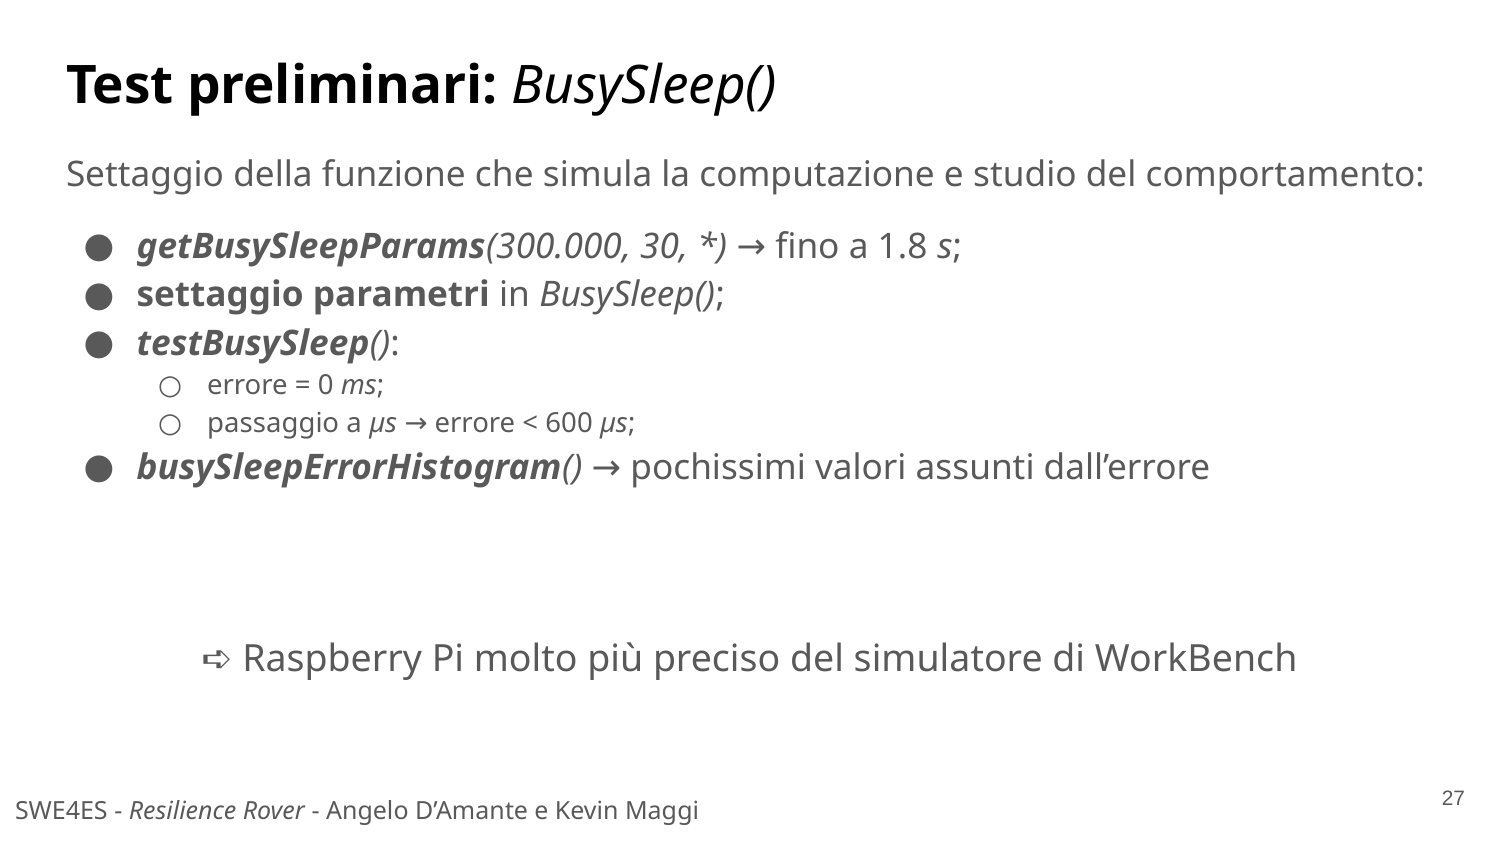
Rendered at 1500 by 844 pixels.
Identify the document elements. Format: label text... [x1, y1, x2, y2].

text_box ➪ Raspberry Pi molto più preciso del simulatore di WorkBench [107, 612, 1393, 695]
title Test preliminari: BusySleep() [51, 35, 1449, 129]
slide_number <number> [1389, 764, 1480, 830]
list Settaggio della funzione che simula la computazione e studio del comportamento: getBusySleepParams(300.000, 30, *) → fino a 1.8 s; settaggio parametri in BusySleep(); testBusySleep(): errore = 0 ms; passaggio a μs → errore < 600 μs; busySleepErrorHistogram() → pochissimi valori assunti dall’errore [51, 129, 1449, 537]
